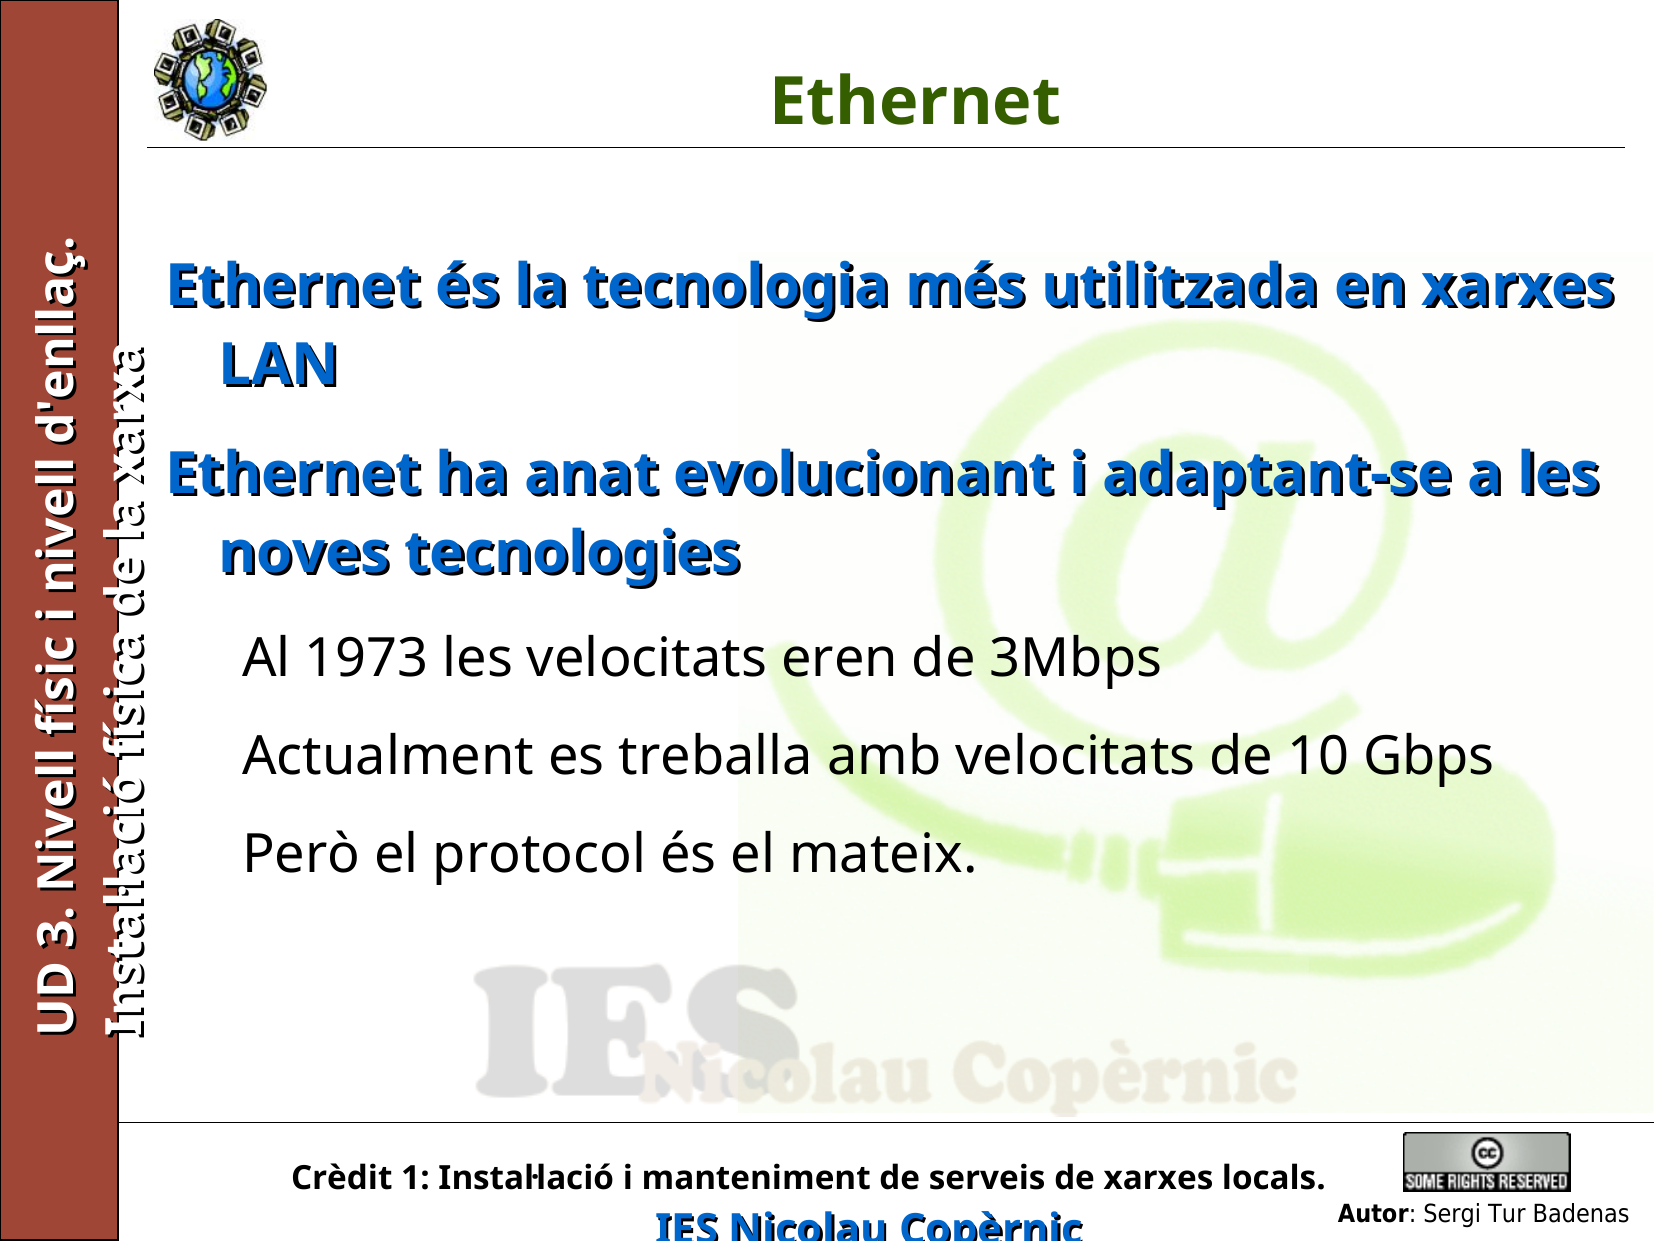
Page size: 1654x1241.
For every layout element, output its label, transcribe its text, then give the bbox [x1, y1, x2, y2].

picture [154, 19, 268, 142]
list Ethernet és la tecnologia més utilitzada en xarxes LAN Ethernet ha anat evolucionant i adaptant-se a les noves tecnologies Al 1973 les velocitats eren de 3Mbps Actualment es treballa amb velocitats de 10 Gbps Però el protocol és el mateix. [147, 242, 1636, 1078]
picture [466, 252, 1654, 1117]
title Ethernet [171, 56, 1654, 141]
picture [1403, 1132, 1571, 1192]
